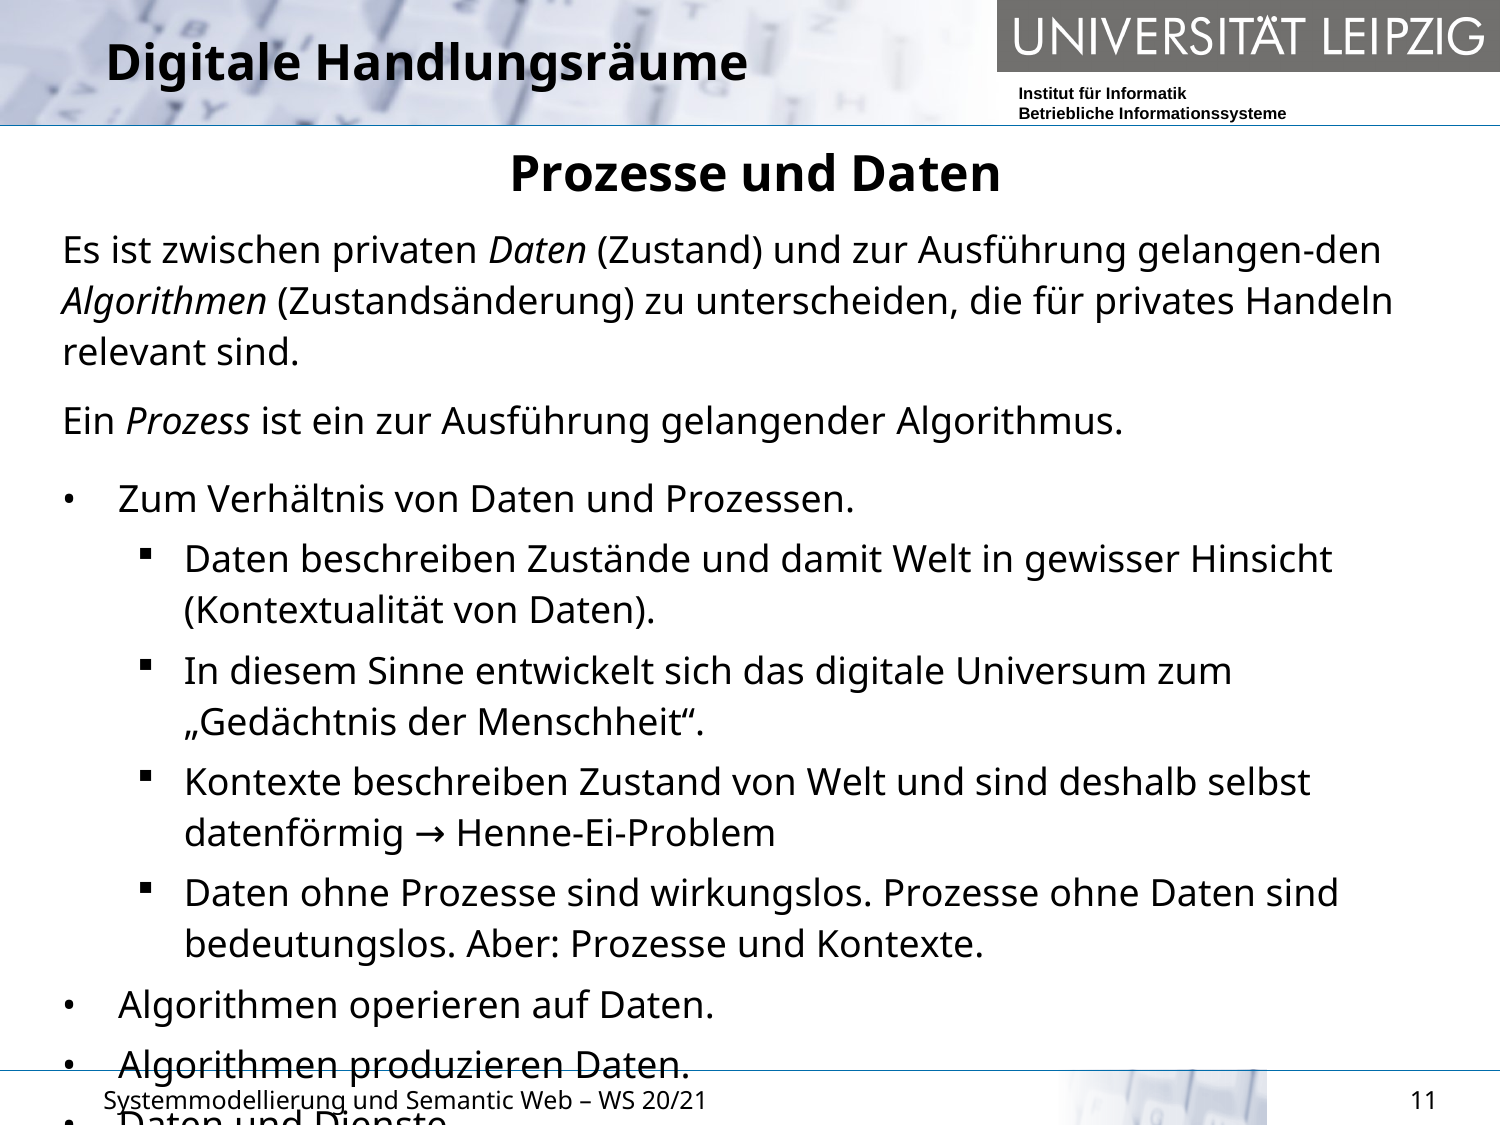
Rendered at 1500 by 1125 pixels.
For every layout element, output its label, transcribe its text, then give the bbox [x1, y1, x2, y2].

picture [0, 0, 1500, 125]
list Prozesse und Daten Es ist zwischen privaten Daten (Zustand) und zur Ausführung gelangen-den Algorithmen (Zustandsänderung) zu unterscheiden, die für privates Handeln relevant sind. Ein Prozess ist ein zur Ausführung gelangender Algorithmus. Zum Verhältnis von Daten und Prozessen. Daten beschreiben Zustände und damit Welt in gewisser Hinsicht (Kontextualität von Daten). In diesem Sinne entwickelt sich das digitale Universum zum „Gedächtnis der Menschheit“. Kontexte beschreiben Zustand von Welt und sind deshalb selbst datenförmig → Henne-Ei-Problem Daten ohne Prozesse sind wirkungslos. Prozesse ohne Daten sind bedeutungslos. Aber: Prozesse und Kontexte. Algorithmen operieren auf Daten. Algorithmen produzieren Daten. Daten und Dienste. [47, 129, 1465, 1062]
text_box Digitale Handlungsräume [90, 23, 764, 99]
picture [1057, 1071, 1267, 1125]
